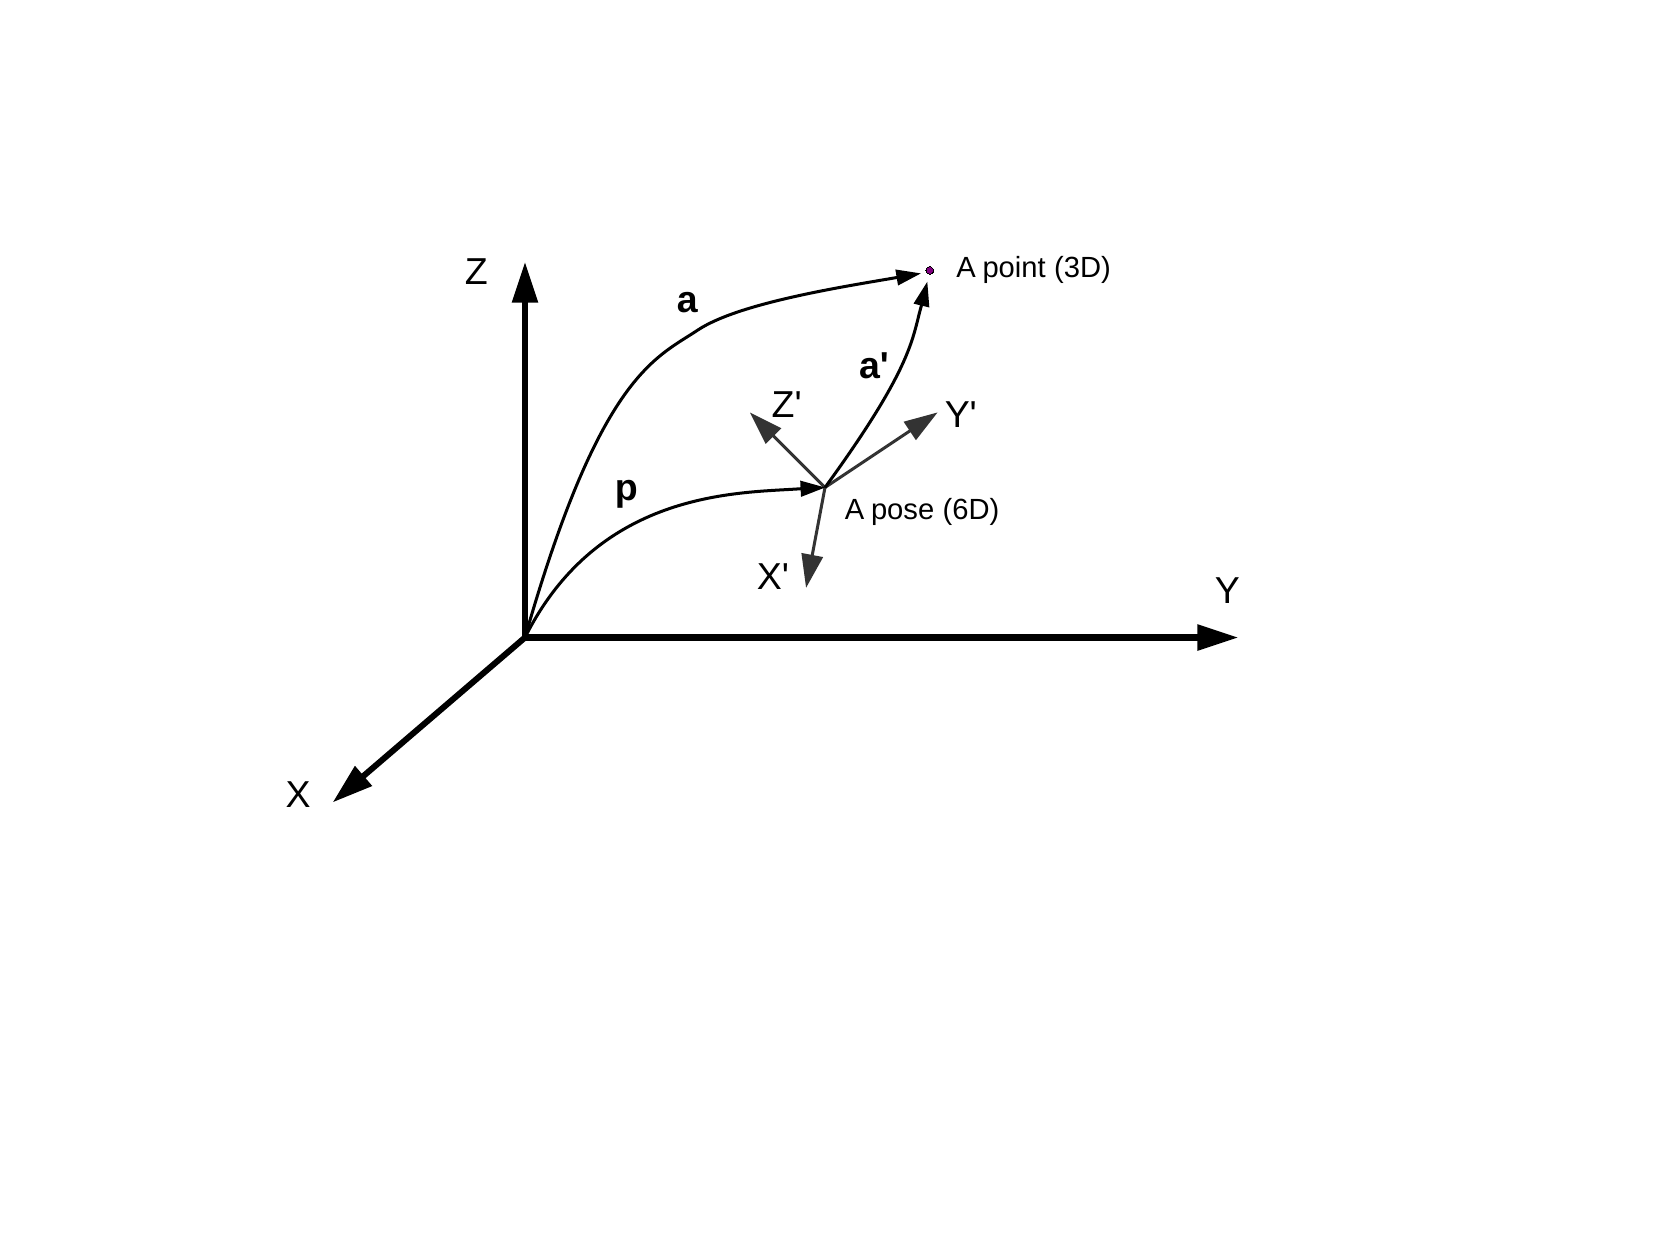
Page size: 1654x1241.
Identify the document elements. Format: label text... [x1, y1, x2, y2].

text_box A pose (6D) [829, 485, 1015, 534]
text_box [925, 266, 934, 275]
text_box a' [844, 337, 904, 413]
text_box Z [450, 243, 503, 301]
text_box A point (3D) [941, 243, 1126, 291]
text_box Y' [930, 386, 992, 443]
text_box Z' [756, 375, 817, 433]
text_box Y [1200, 562, 1255, 620]
text_box a [676, 324, 713, 347]
text_box X [270, 765, 326, 823]
text_box p [600, 458, 653, 526]
text_box X' [742, 548, 804, 605]
text_box a [662, 271, 713, 347]
